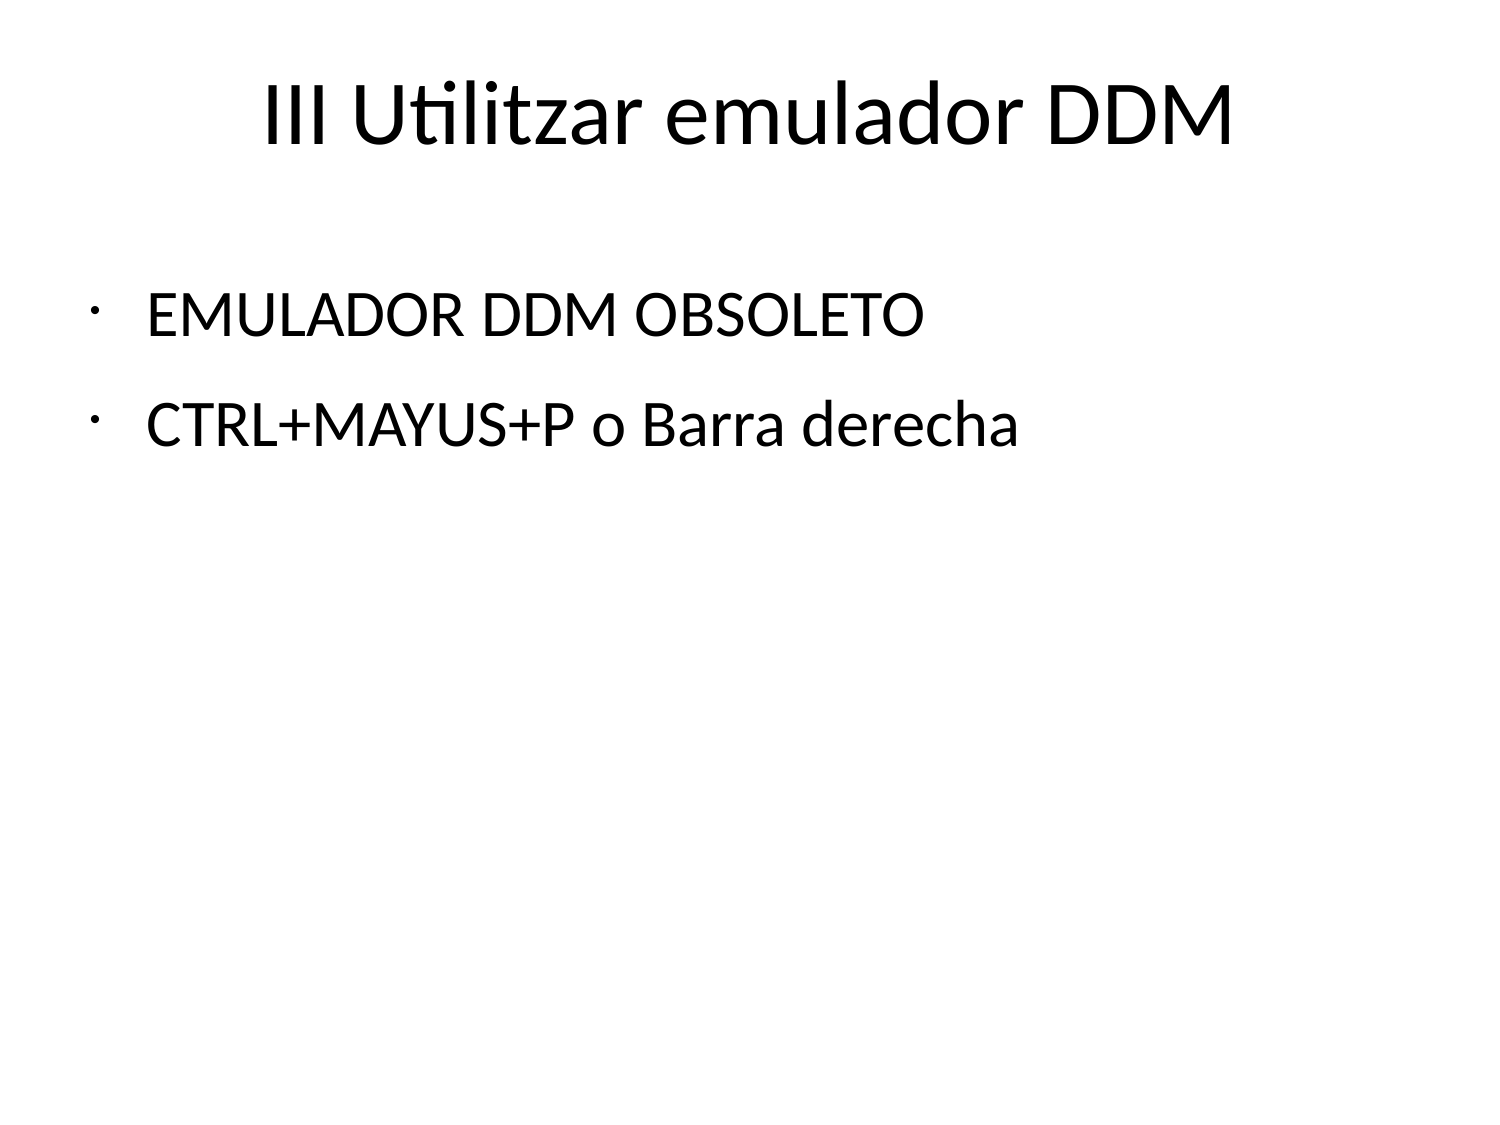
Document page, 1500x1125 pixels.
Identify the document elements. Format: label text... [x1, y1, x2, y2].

list EMULADOR DDM OBSOLETO CTRL+MAYUS+P o Barra derecha [75, 262, 1425, 1005]
title III Utilitzar emulador DDM [75, 45, 1425, 233]
